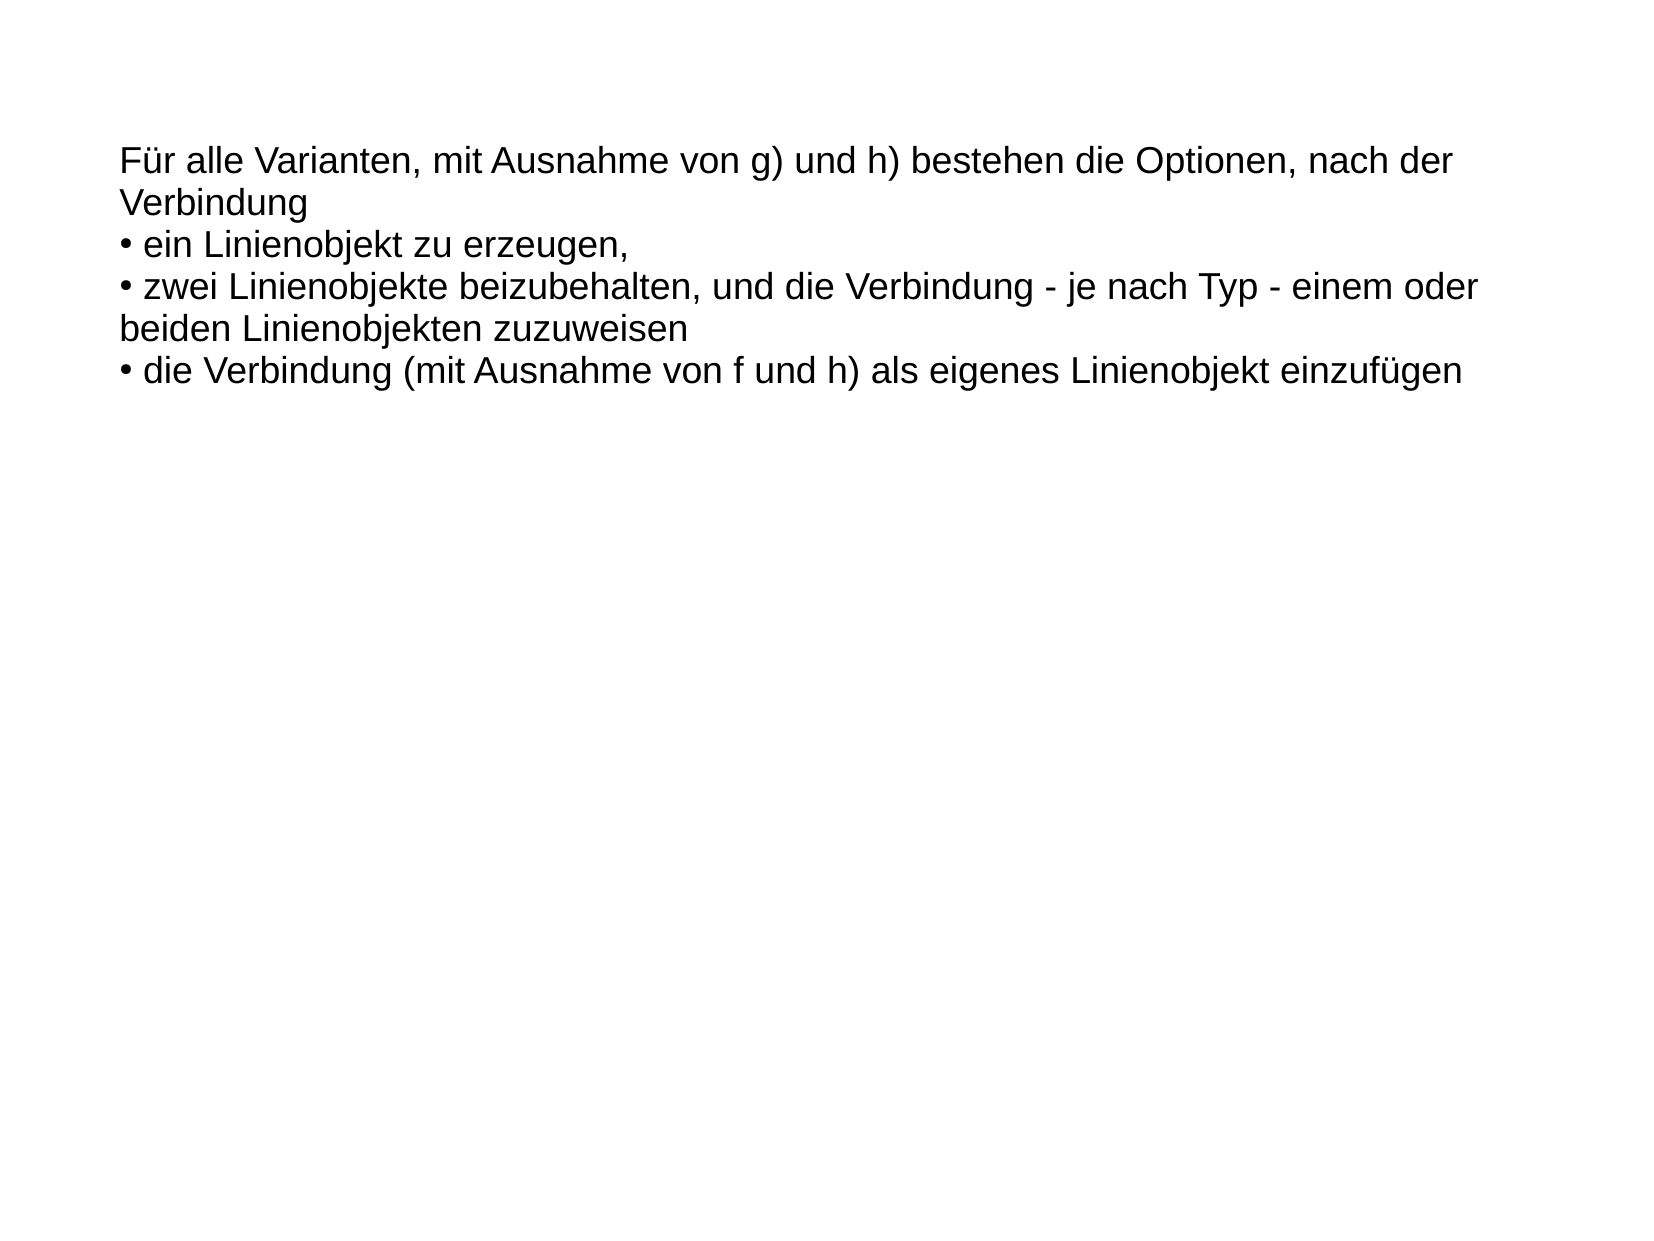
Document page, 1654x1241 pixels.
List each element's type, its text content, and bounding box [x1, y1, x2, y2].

text_box Für alle Varianten, mit Ausnahme von g) und h) bestehen die Optionen, nach der Verbindung ein Linienobjekt zu erzeugen, zwei Linienobjekte beizubehalten, und die Verbindung - je nach Typ - einem oder beiden Linienobjekten zuzuweisen die Verbindung (mit Ausnahme von f und h) als eigenes Linienobjekt einzufügen [104, 132, 1616, 442]
